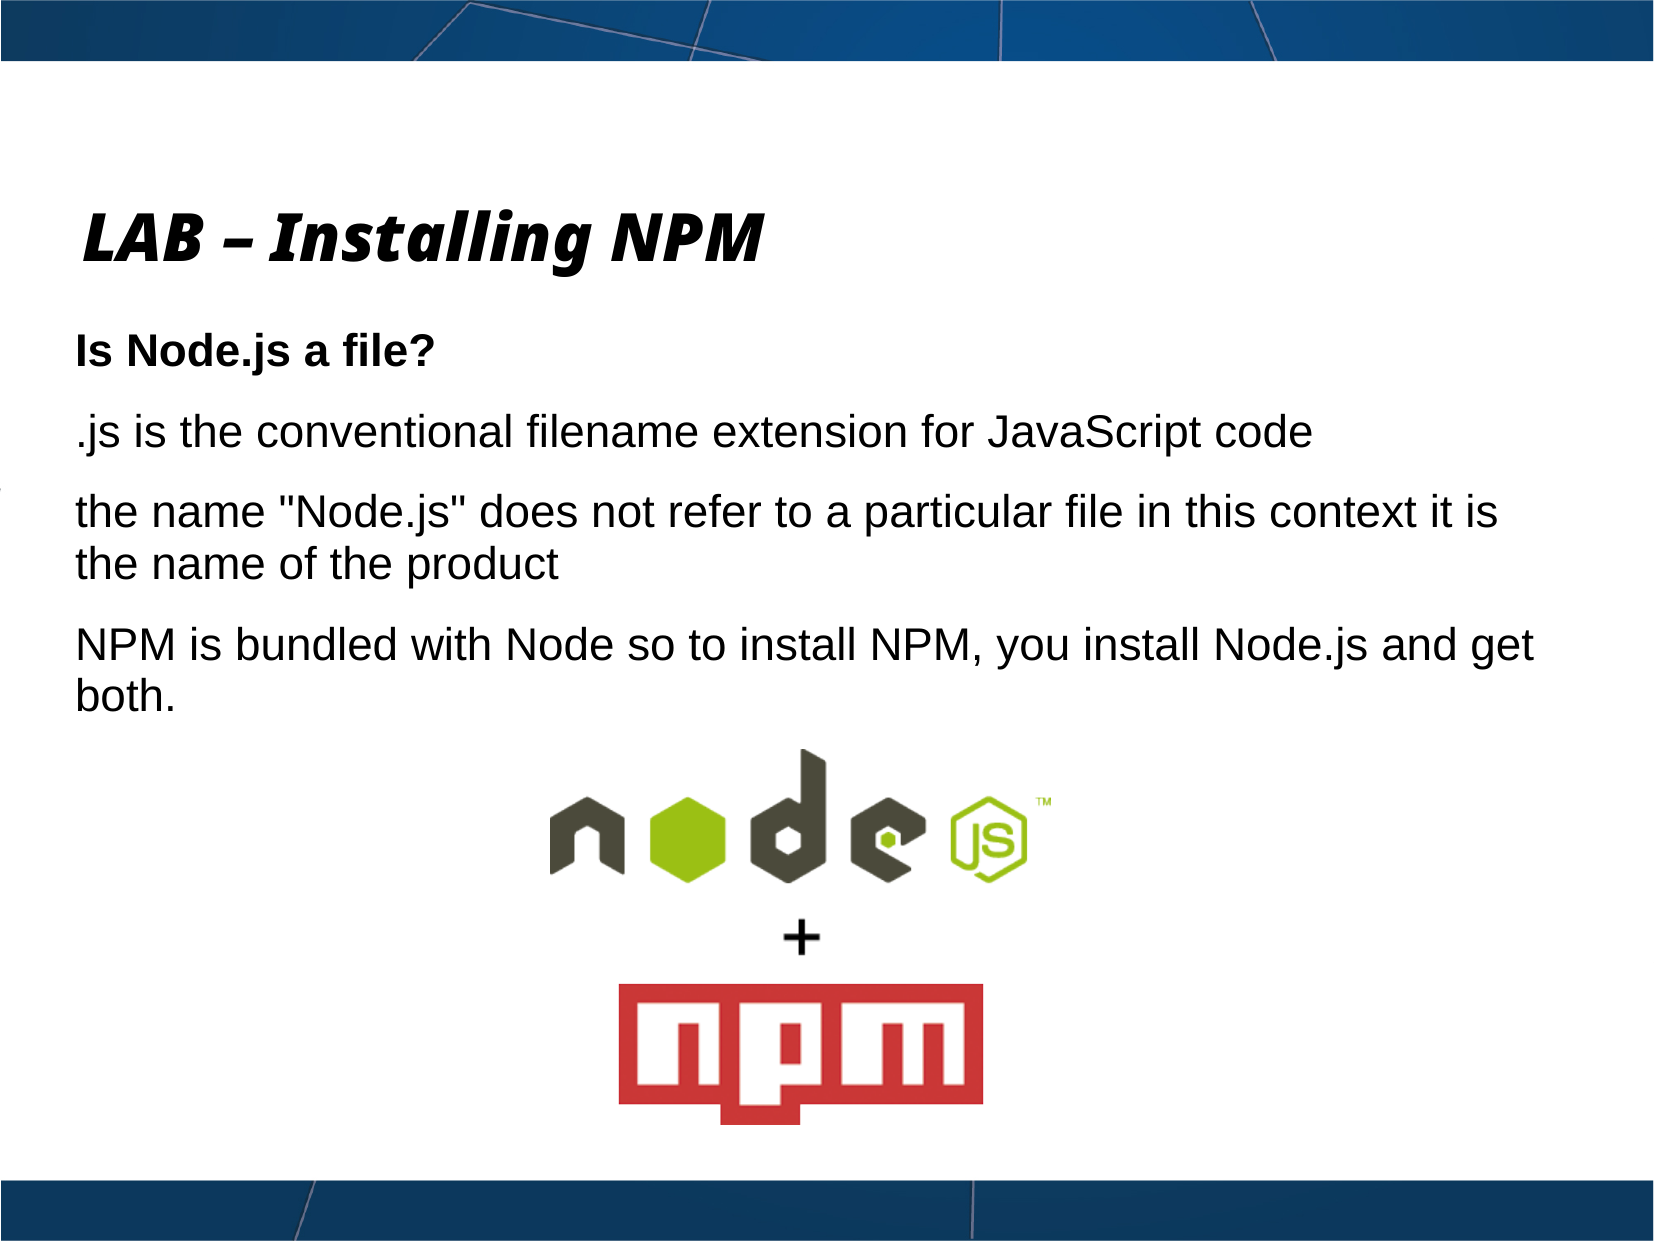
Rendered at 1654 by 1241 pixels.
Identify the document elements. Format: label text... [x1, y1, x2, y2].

picture [0, 0, 1654, 1241]
title LAB – Installing NPM [82, 139, 1571, 332]
list Is Node.js a file? .js is the conventional filename extension for JavaScript code the name "Node.js" does not refer to a particular file in this context it is the name of the product NPM is bundled with Node so to install NPM, you install Node.js and get both. [75, 324, 1538, 1038]
